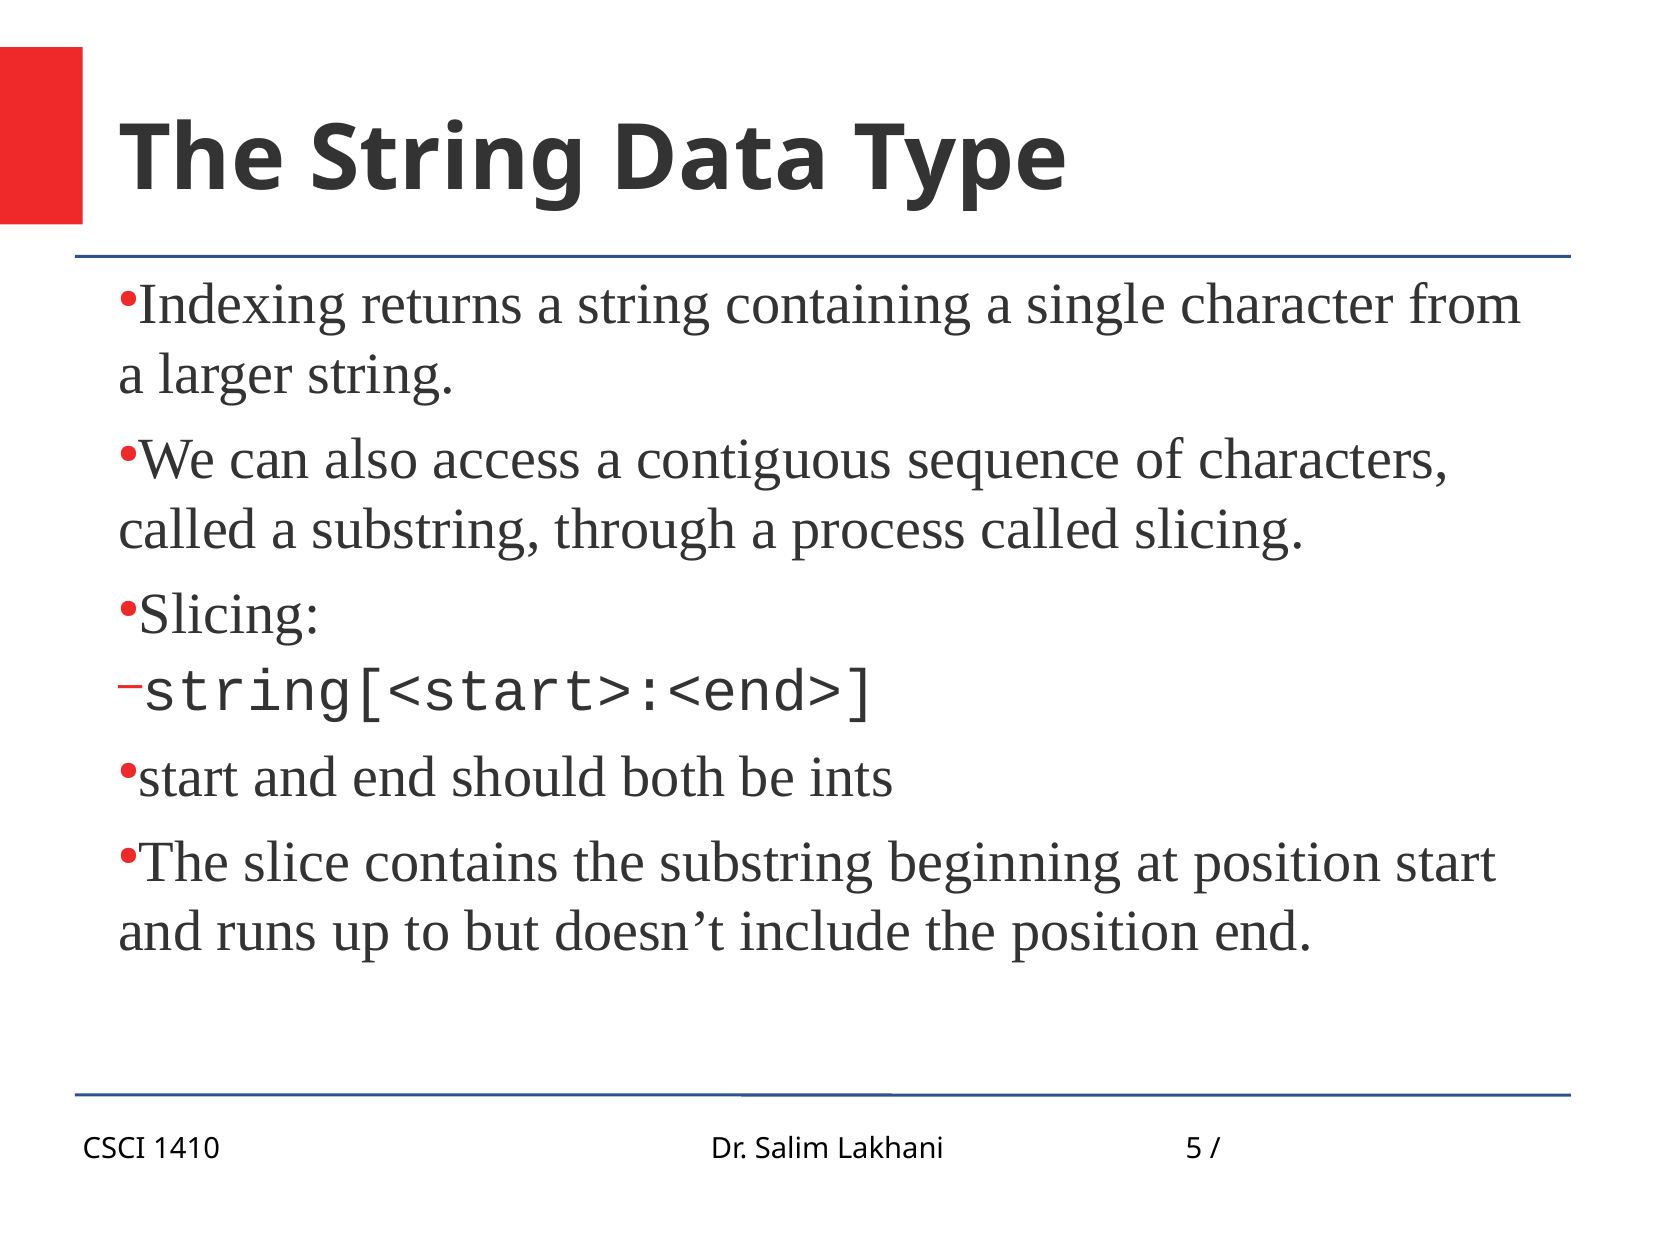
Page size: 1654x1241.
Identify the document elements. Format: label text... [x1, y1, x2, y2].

title The String Data Type [118, 49, 1571, 257]
text_box Dr. Salim Lakhani [565, 1129, 1090, 1216]
list Indexing returns a string containing a single character from a larger string. We can also access a contiguous sequence of characters, called a substring, through a process called slicing. Slicing: string[<start>:<end>] start and end should both be ints The slice contains the substring beginning at position start and runs up to but doesn’t include the position end. [118, 265, 1536, 1081]
text_box CSCI 1410 [82, 1129, 468, 1216]
text_box / [1185, 1129, 1571, 1216]
